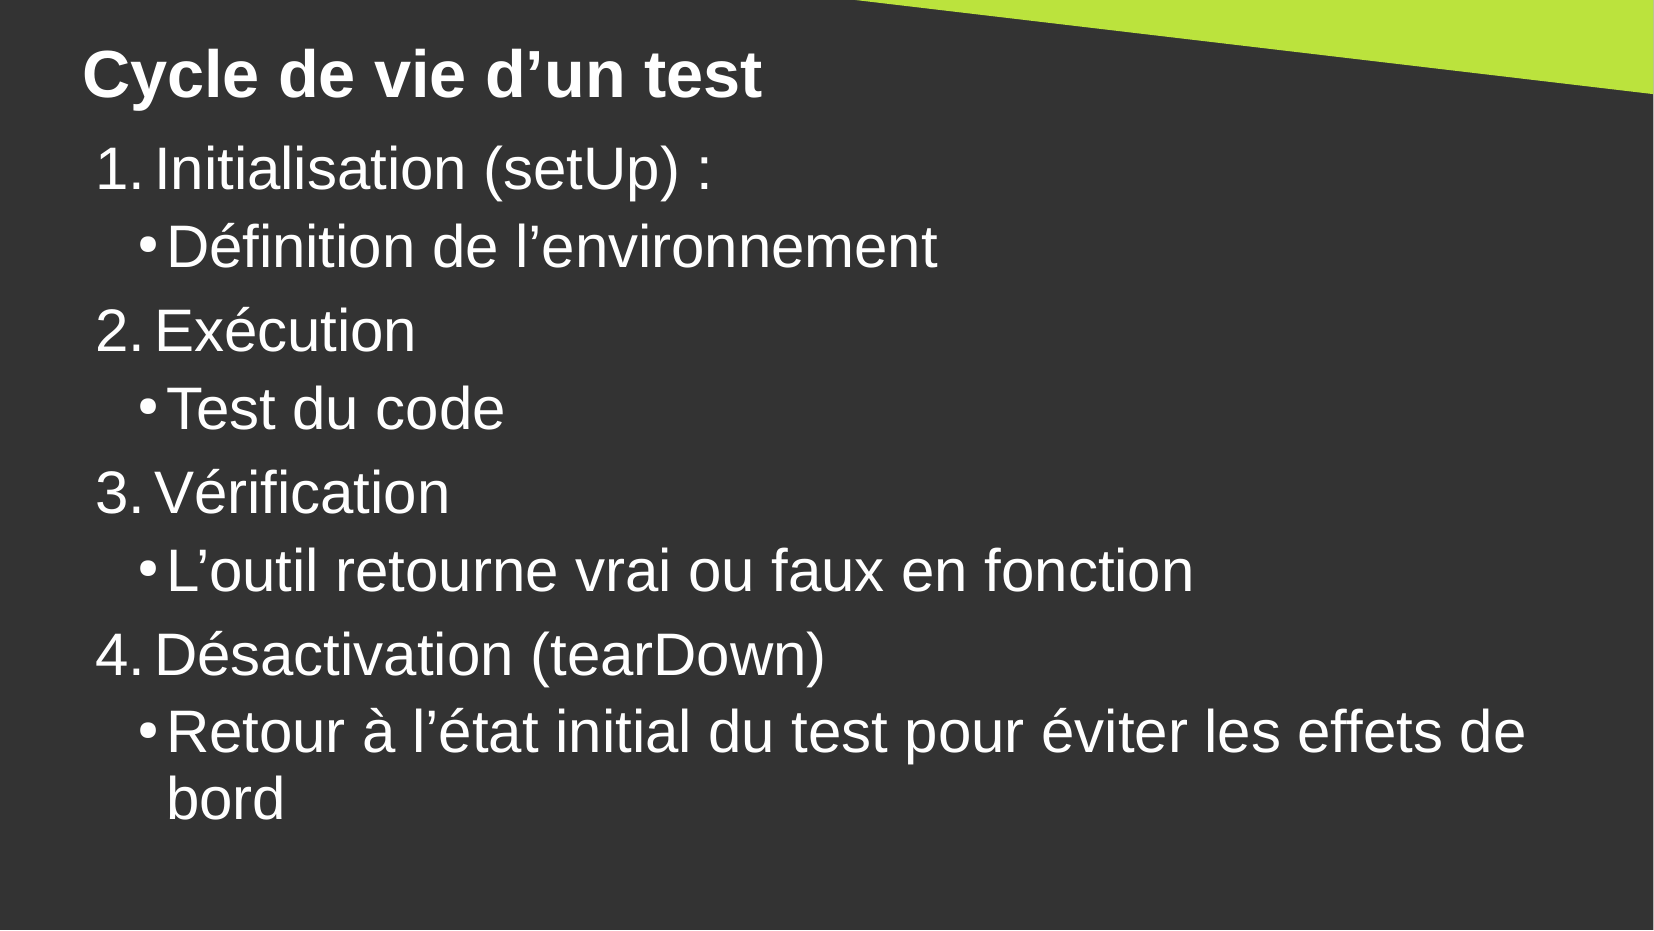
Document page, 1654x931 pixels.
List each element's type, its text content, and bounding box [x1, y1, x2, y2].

title Cycle de vie d’un test [82, 37, 1571, 112]
text_box [855, 0, 1654, 95]
list Initialisation (setUp) : Définition de l’environnement Exécution Test du code Vérification L’outil retourne vrai ou faux en fonction Désactivation (tearDown) Retour à l’état initial du test pour éviter les effets de bord [80, 135, 1619, 839]
